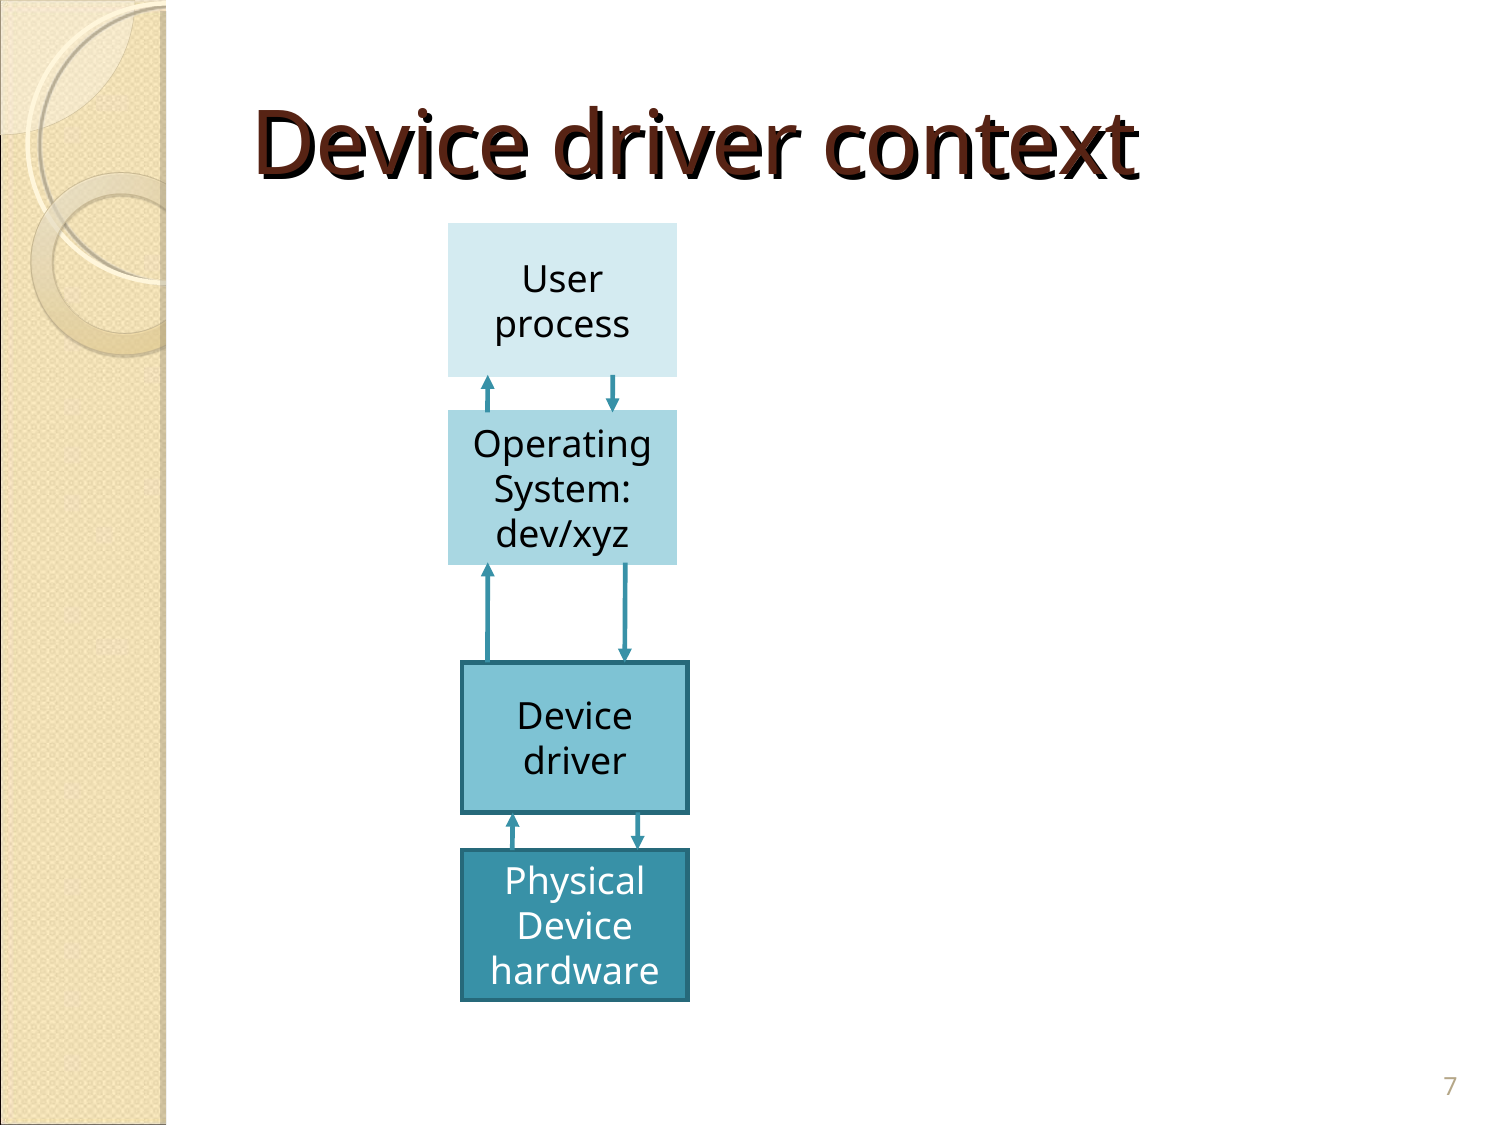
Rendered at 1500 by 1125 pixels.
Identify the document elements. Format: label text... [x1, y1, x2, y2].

text_box User process [449, 224, 676, 376]
text_box Physical Device hardware [462, 849, 688, 1000]
text_box Device driver [462, 662, 688, 813]
picture [136, 0, 166, 4]
text_box <number> [1413, 1034, 1489, 1113]
picture [0, 10, 166, 1125]
text_box Operating System: dev/xyz [449, 412, 676, 563]
title Device driver context [235, 45, 1466, 233]
